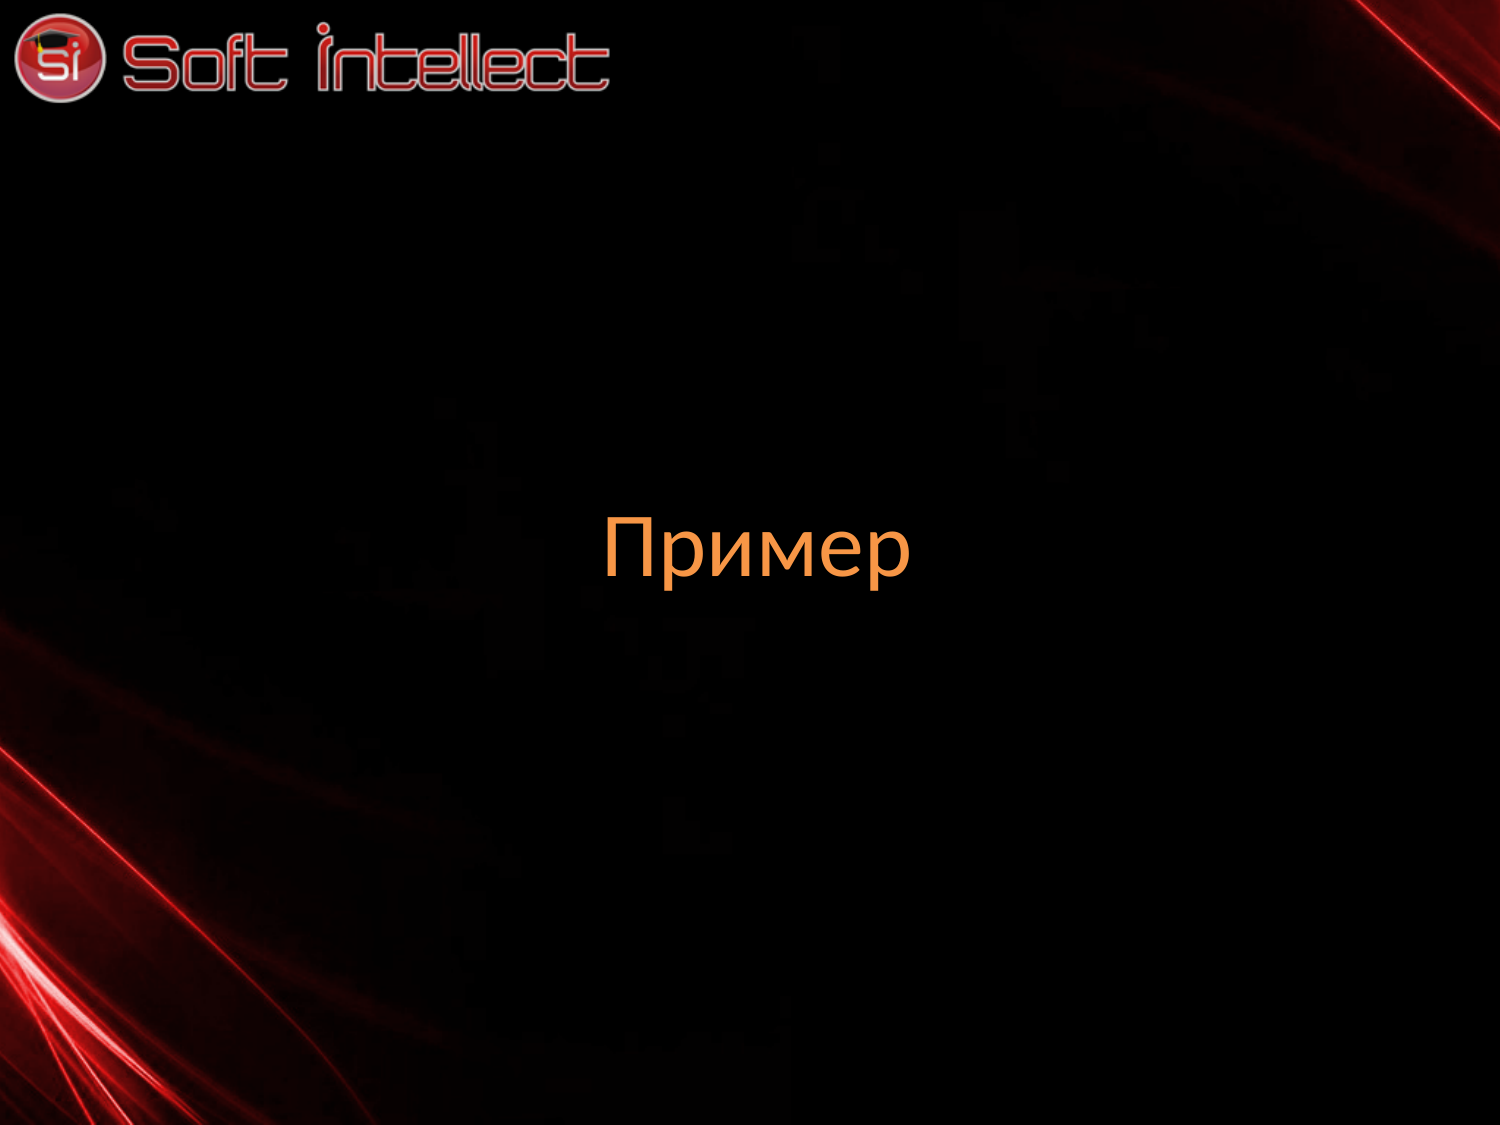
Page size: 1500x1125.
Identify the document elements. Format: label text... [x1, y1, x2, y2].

text_box Пример [119, 419, 1395, 661]
picture [0, 0, 1500, 1125]
